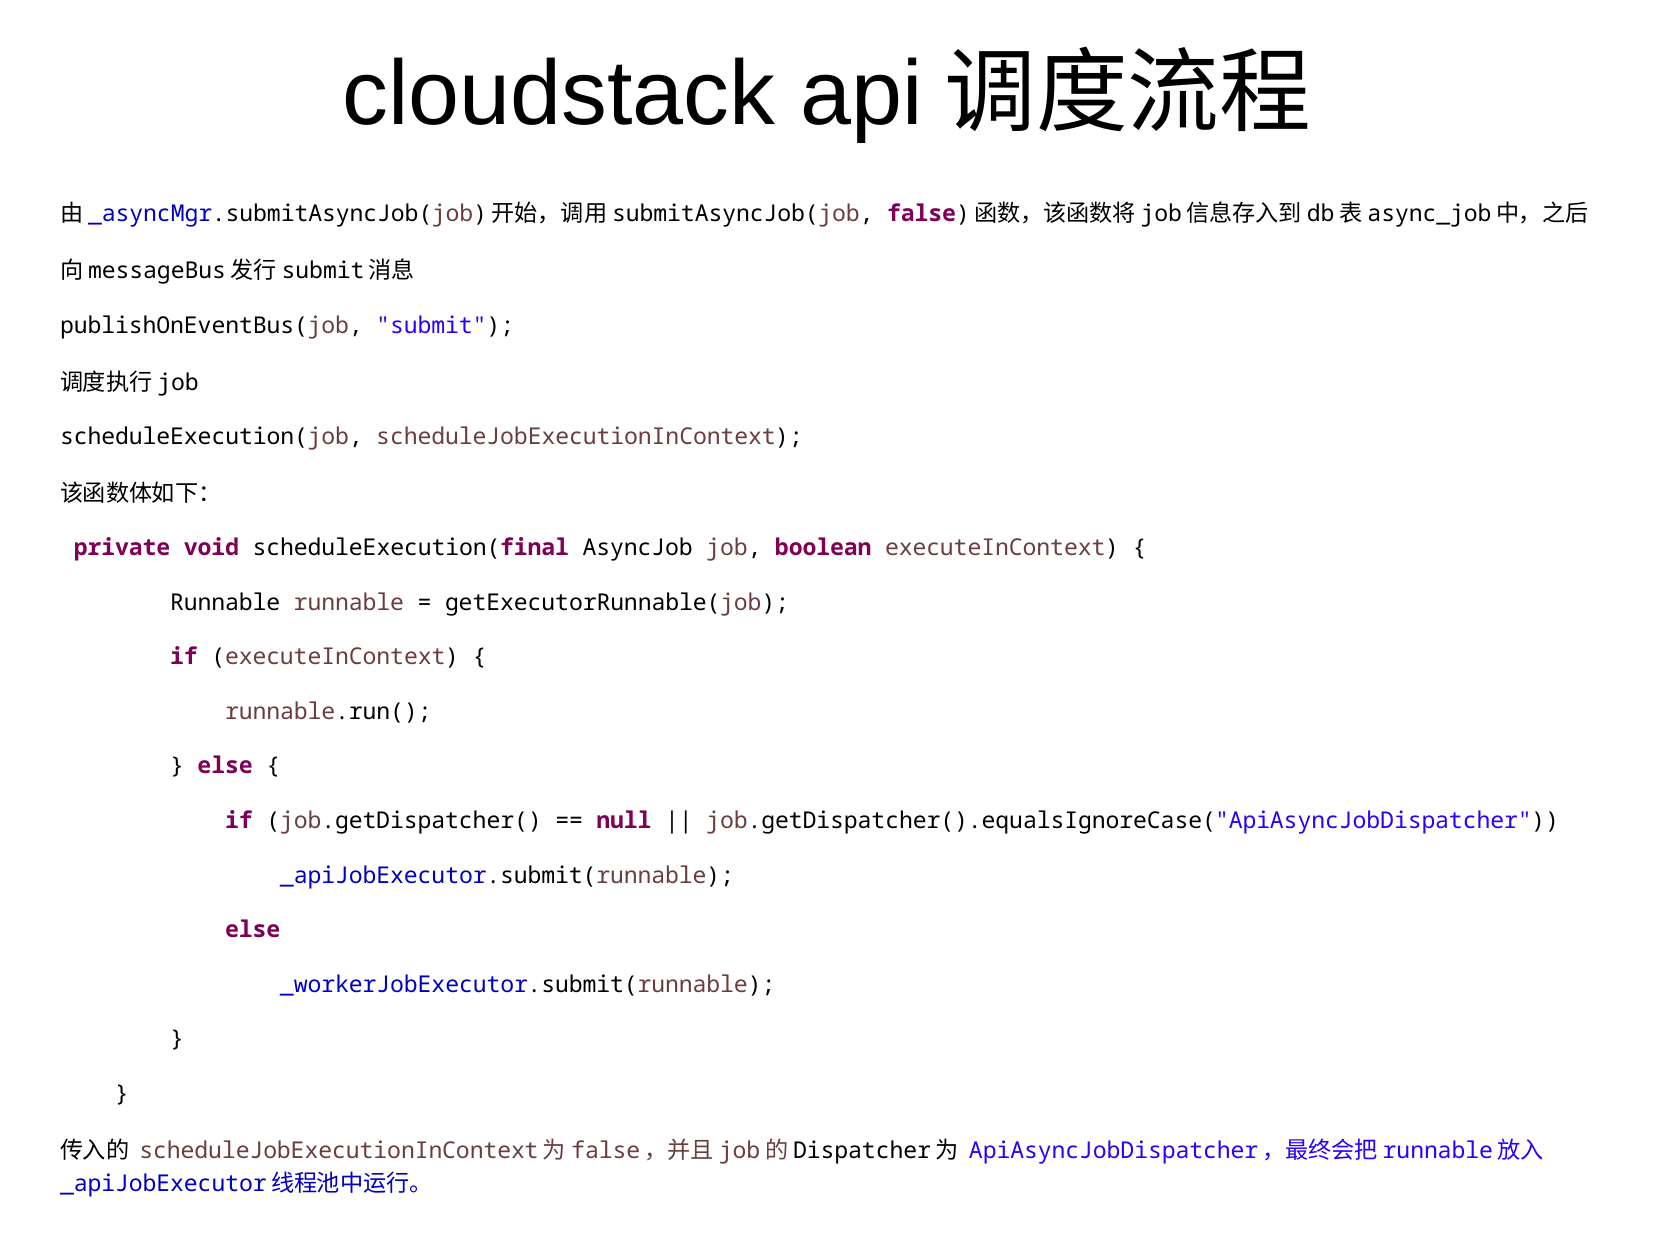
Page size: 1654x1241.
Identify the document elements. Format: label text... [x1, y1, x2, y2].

list 由_asyncMgr.submitAsyncJob(job)开始，调用submitAsyncJob(job, false)函数，该函数将job信息存入到db表async_job中，之后 向messageBus发行submit消息 publishOnEventBus(job, "submit"); 调度执行job scheduleExecution(job, scheduleJobExecutionInContext); 该函数体如下： private void scheduleExecution(final AsyncJob job, boolean executeInContext) { Runnable runnable = getExecutorRunnable(job); if (executeInContext) { runnable.run(); } else { if (job.getDispatcher() == null || job.getDispatcher().equalsIgnoreCase("ApiAsyncJobDispatcher")) _apiJobExecutor.submit(runnable); else _workerJobExecutor.submit(runnable); } } 传入的 scheduleJobExecutionInContext为false，并且job的Dispatcher为 ApiAsyncJobDispatcher，最终会把runnable放入_apiJobExecutor线程池中运行。 [60, 195, 1621, 1201]
title cloudstack api调度流程 [82, 24, 1571, 145]
